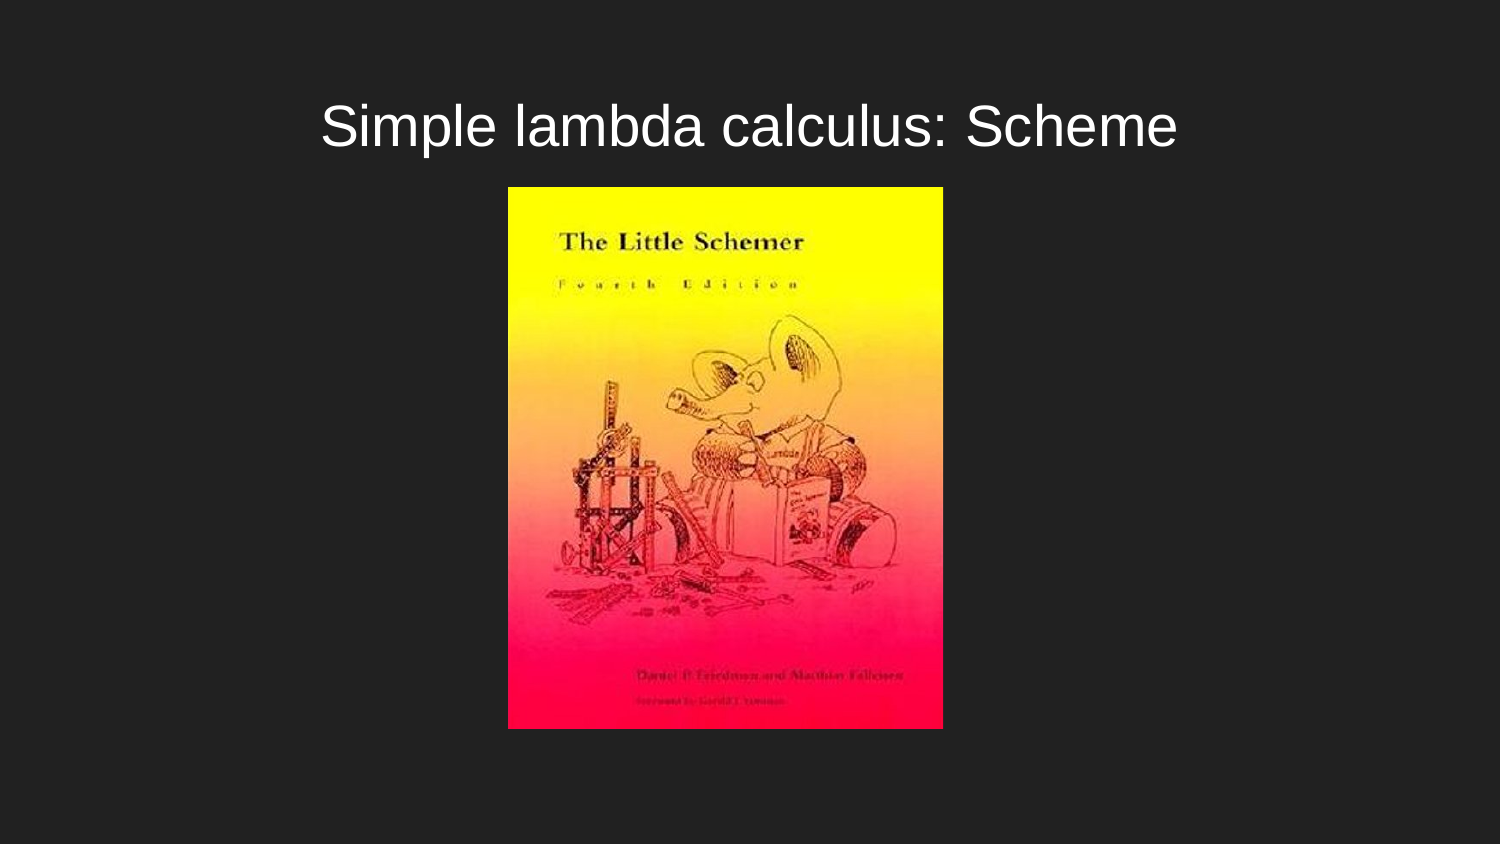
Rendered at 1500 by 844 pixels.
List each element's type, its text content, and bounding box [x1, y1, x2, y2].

picture [508, 187, 944, 729]
title Simple lambda calculus: Scheme [51, 72, 1449, 167]
